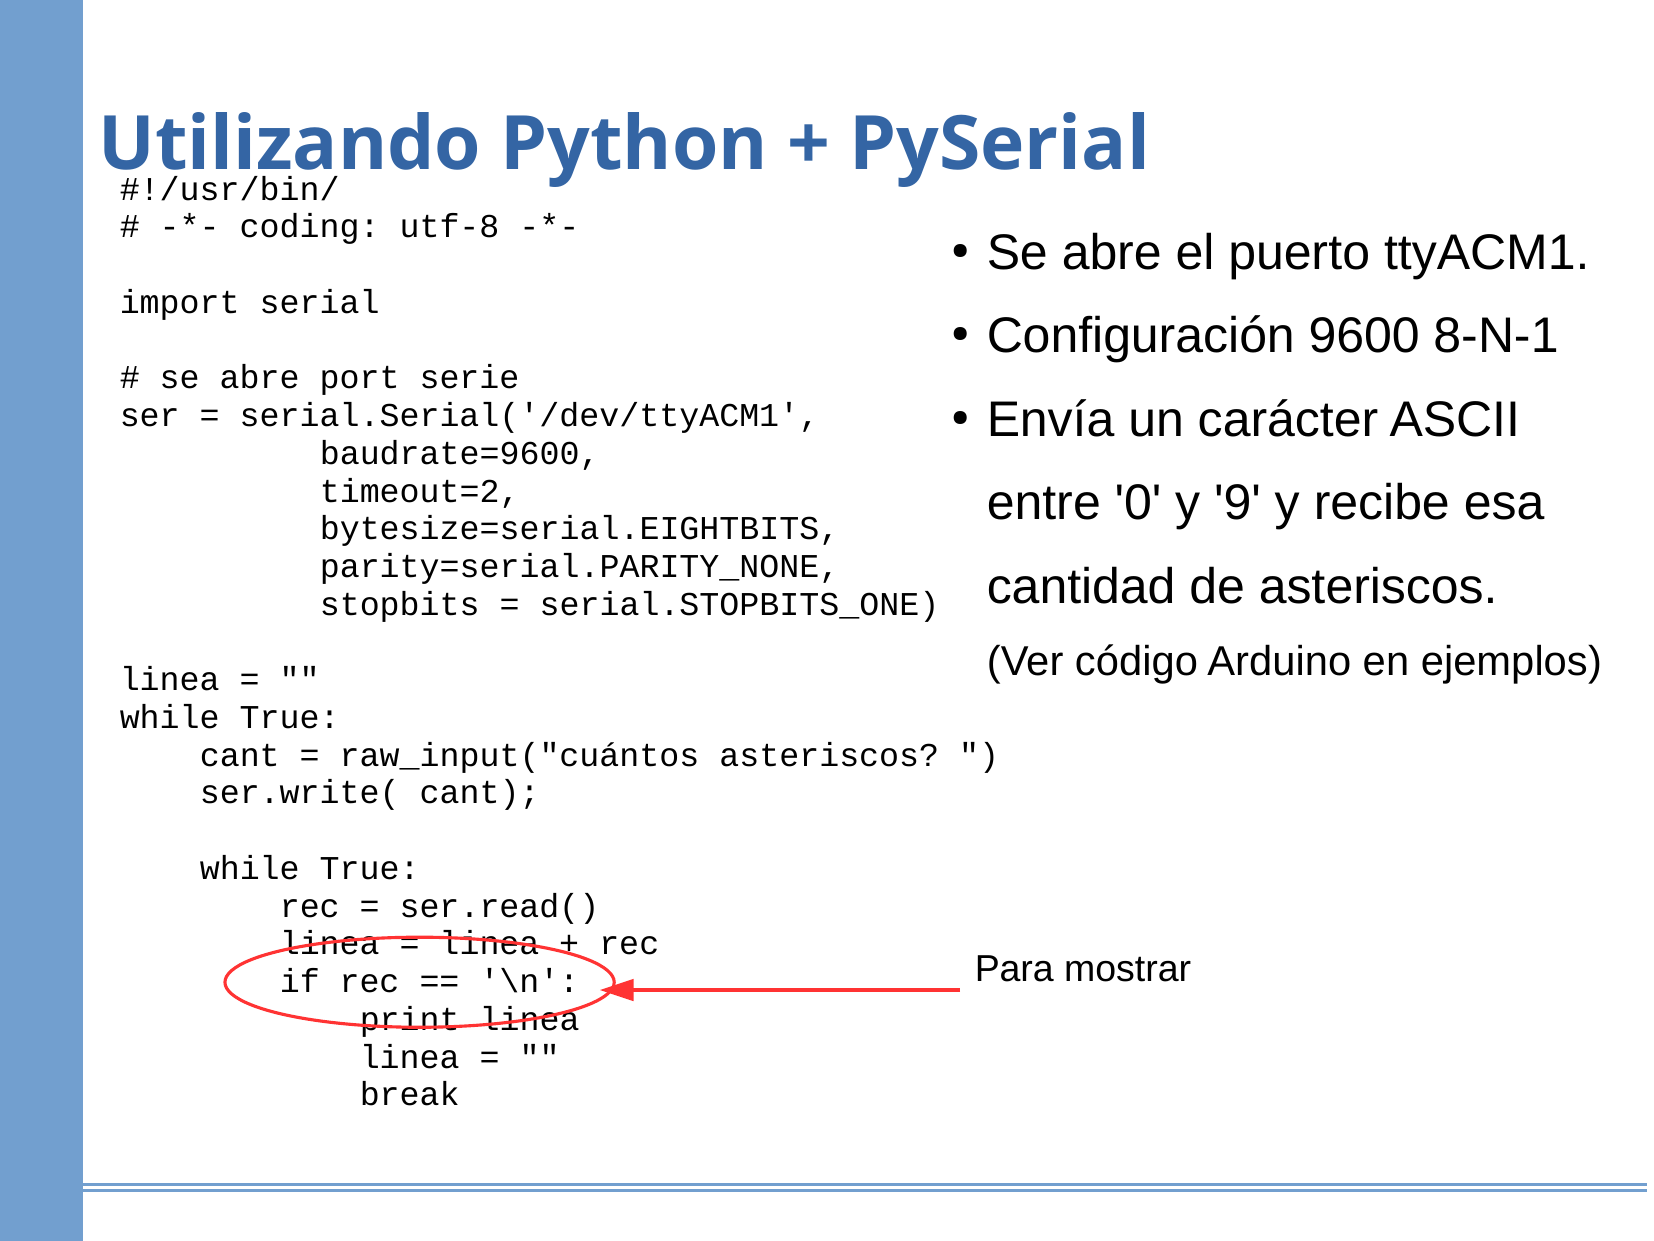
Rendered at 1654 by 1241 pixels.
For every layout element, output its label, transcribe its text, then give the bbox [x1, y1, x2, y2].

text_box Se abre el puerto ttyACM1. Configuración 9600 8-N-1 Envía un carácter ASCII entre '0' y '9' y recibe esa cantidad de asteriscos. (Ver código Arduino en ejemplos) [936, 188, 1642, 668]
text_box Para mostrar [960, 918, 1606, 991]
text_box Utilizando Python + PySerial [83, 30, 1641, 134]
text_box #!/usr/bin/ # -*- coding: utf-8 -*- import serial # se abre port serie ser = serial.Serial('/dev/ttyACM1', baudrate=9600, timeout=2, bytesize=serial.EIGHTBITS, parity=serial.PARITY_NONE, stopbits = serial.STOPBITS_ONE) linea = "" while True: cant = raw_input("cuántos asteriscos? ") ser.write( cant); while True: rec = ser.read() linea = linea + rec if rec == '\n': print linea linea = "" break [227, 939, 612, 1025]
text_box #!/usr/bin/ # -*- coding: utf-8 -*- import serial # se abre port serie ser = serial.Serial('/dev/ttyACM1', baudrate=9600, timeout=2, bytesize=serial.EIGHTBITS, parity=serial.PARITY_NONE, stopbits = serial.STOPBITS_ONE) linea = "" while True: cant = raw_input("cuántos asteriscos? ") ser.write( cant); while True: rec = ser.read() linea = linea + rec if rec == '\n': print linea linea = "" break [105, 165, 1321, 1230]
